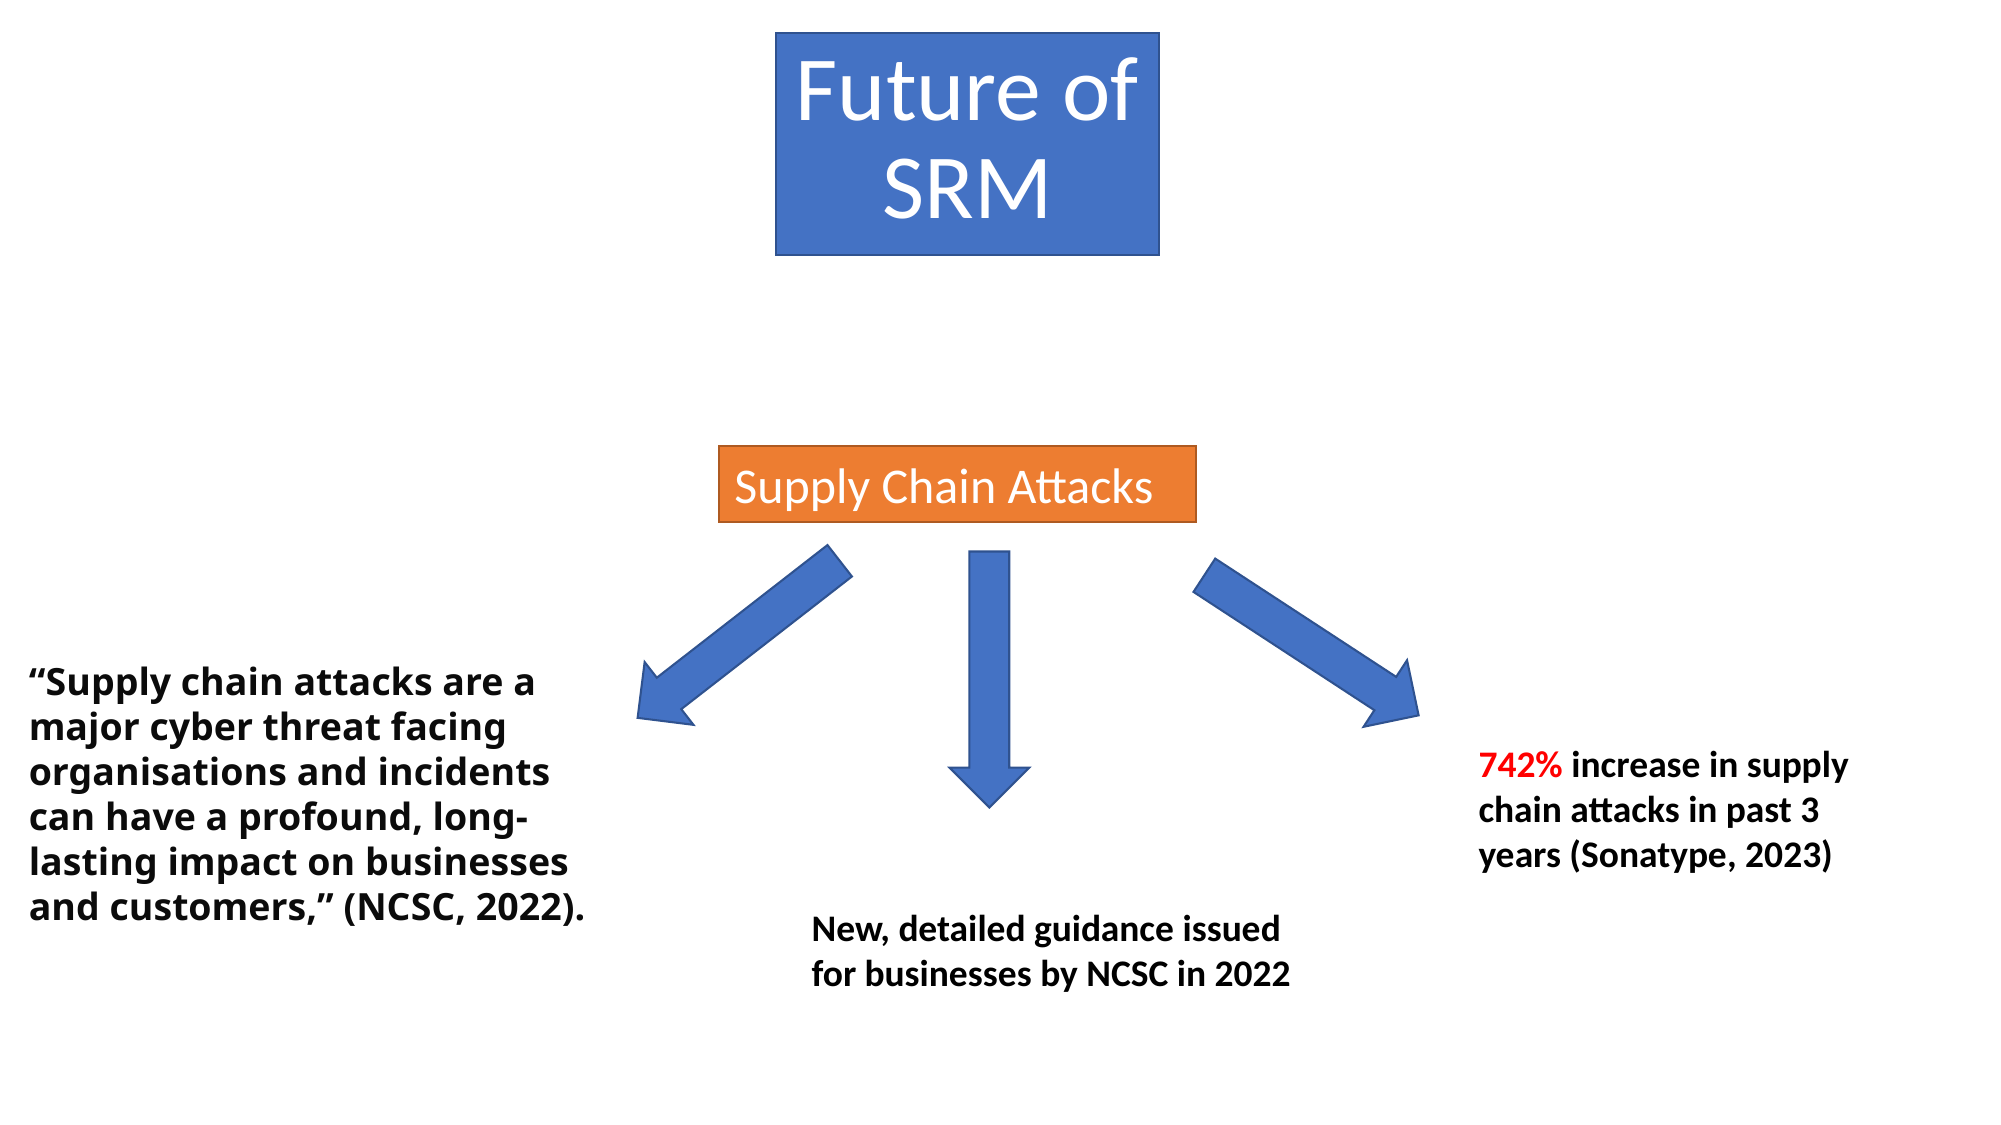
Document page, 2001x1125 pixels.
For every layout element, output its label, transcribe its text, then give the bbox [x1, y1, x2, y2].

text_box [949, 551, 1030, 808]
text_box 742% increase in supply chain attacks in past 3 years (Sonatype, 2023) [1463, 732, 1885, 885]
text_box “Supply chain attacks are a major cyber threat facing organisations and incidents can have a profound, long-lasting impact on businesses and customers,” (NCSC, 2022). [13, 650, 629, 939]
text_box New, detailed guidance issued for businesses by NCSC in 2022 [796, 896, 1330, 1003]
text_box [637, 545, 852, 725]
text_box [1193, 558, 1419, 727]
text_box Supply Chain Attacks [719, 446, 1196, 522]
subtitle Future of SRM [775, 33, 1160, 255]
